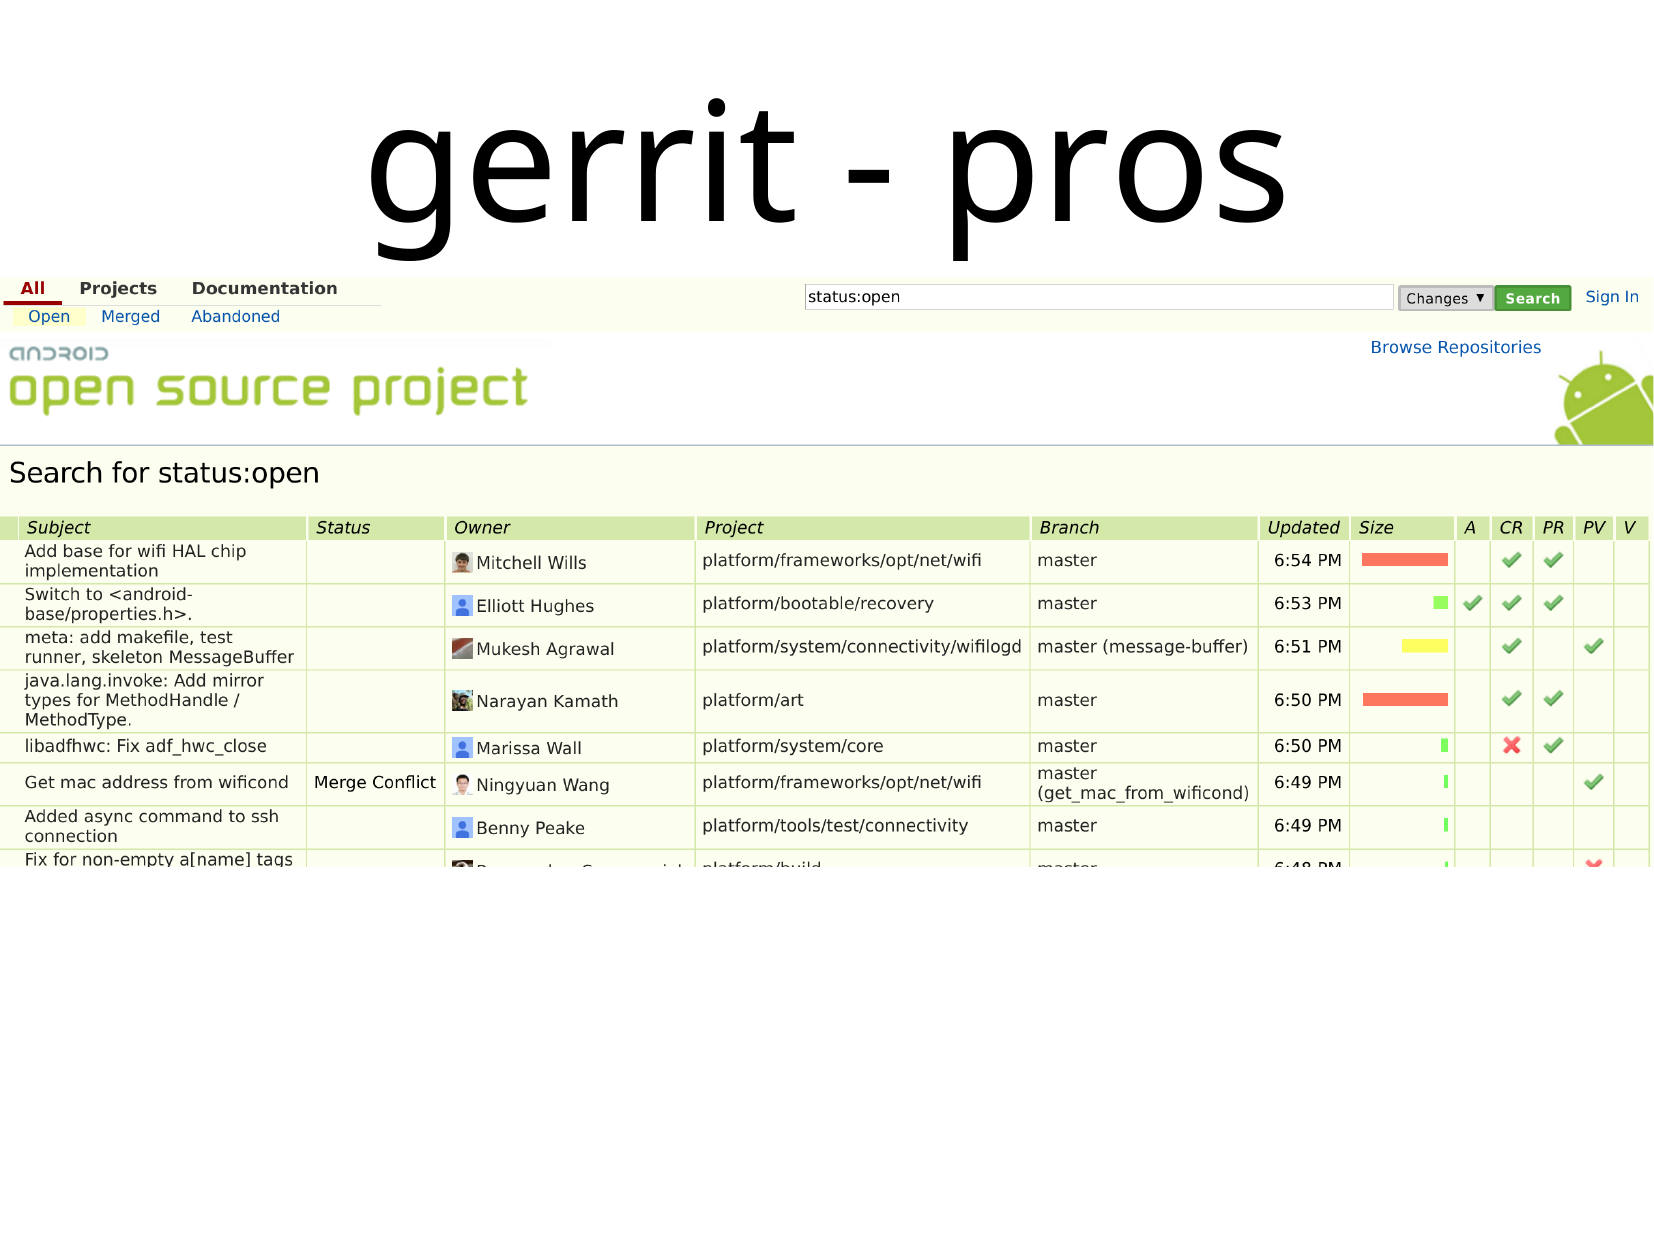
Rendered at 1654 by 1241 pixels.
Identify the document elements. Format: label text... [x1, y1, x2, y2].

text_box gerrit - pros [79, 35, 1575, 274]
picture [0, 277, 1654, 867]
